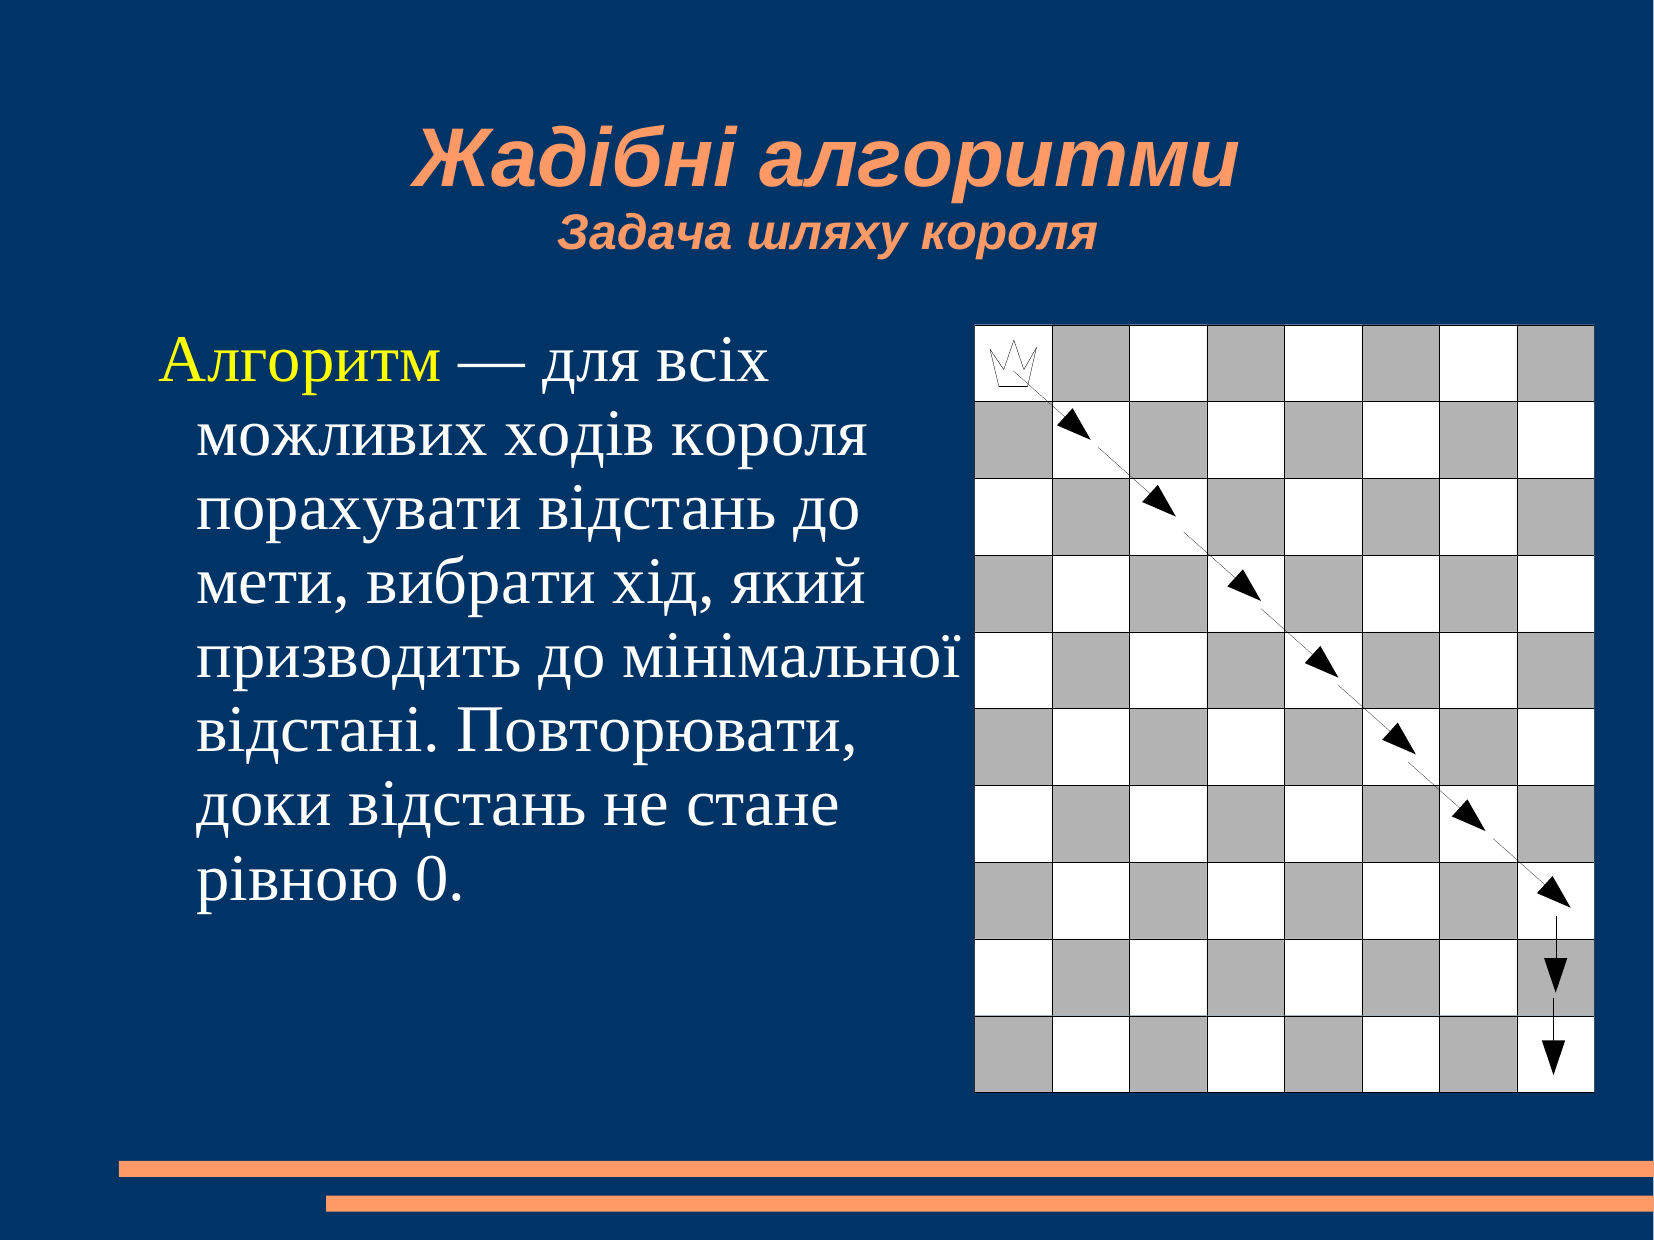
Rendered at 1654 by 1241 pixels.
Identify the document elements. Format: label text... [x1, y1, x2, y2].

picture [974, 324, 1595, 1093]
list Алгоритм — для всіх можливих ходів короля порахувати відстань до мети, вибрати хід, який призводить до мінімальної відстані. Повторювати, доки відстань не стане рівною 0. [121, 325, 1004, 1132]
title Жадібні алгоритми Задача шляху короля [121, 46, 1534, 325]
